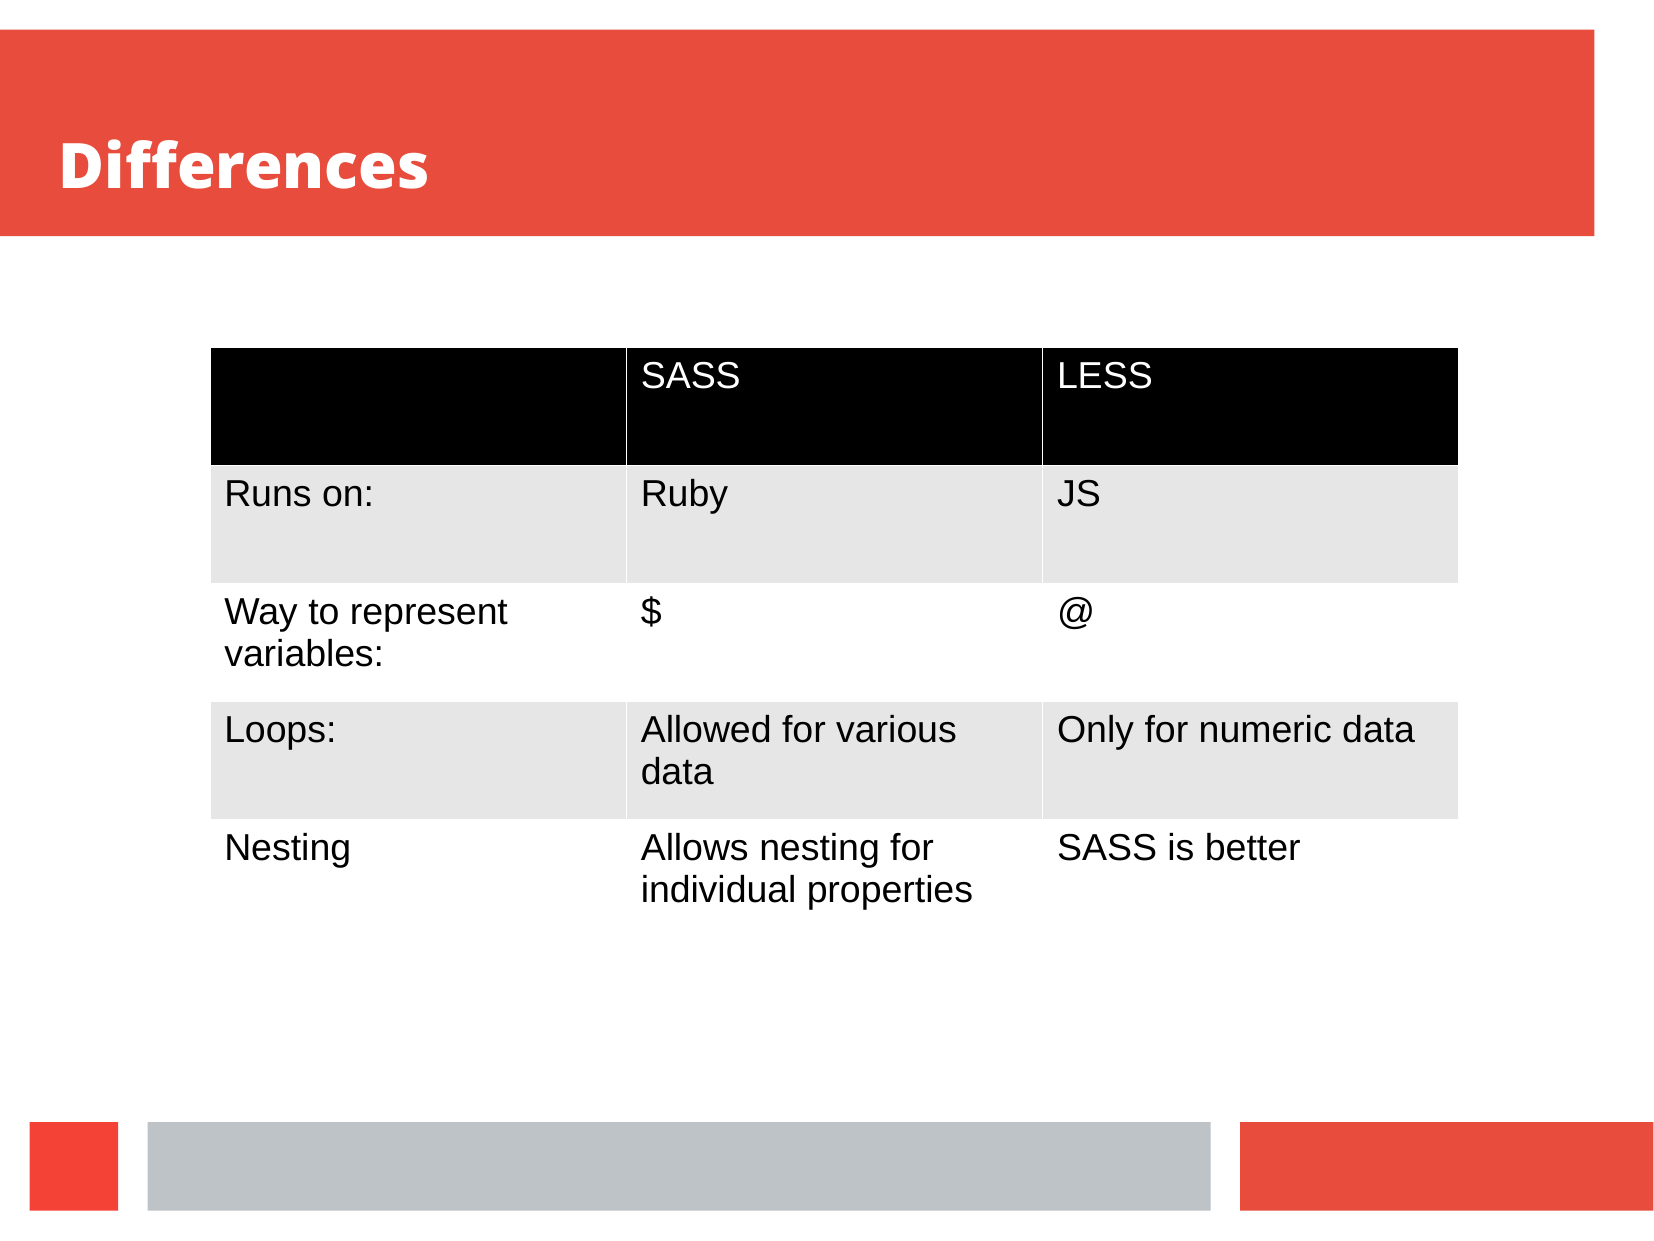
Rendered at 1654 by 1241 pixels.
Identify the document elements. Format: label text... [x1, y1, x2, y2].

table_cell Nesting [211, 820, 626, 937]
table_cell Ruby [627, 466, 1042, 583]
table_header [211, 348, 626, 465]
title Differences [59, 59, 1595, 207]
table_cell Loops: [211, 702, 626, 819]
table_header LESS [1043, 348, 1458, 465]
table_cell @ [1043, 584, 1458, 701]
table_cell Allows nesting for individual properties [627, 820, 1042, 937]
table_cell Runs on: [211, 466, 626, 583]
table_cell Way to represent variables: [211, 584, 626, 701]
table_cell Allowed for various data [627, 702, 1042, 819]
table_header SASS [627, 348, 1042, 465]
table_cell SASS is better [1043, 820, 1458, 937]
table_cell $ [627, 584, 1042, 701]
table_cell Only for numeric data [1043, 702, 1458, 819]
table_cell JS [1043, 466, 1458, 583]
